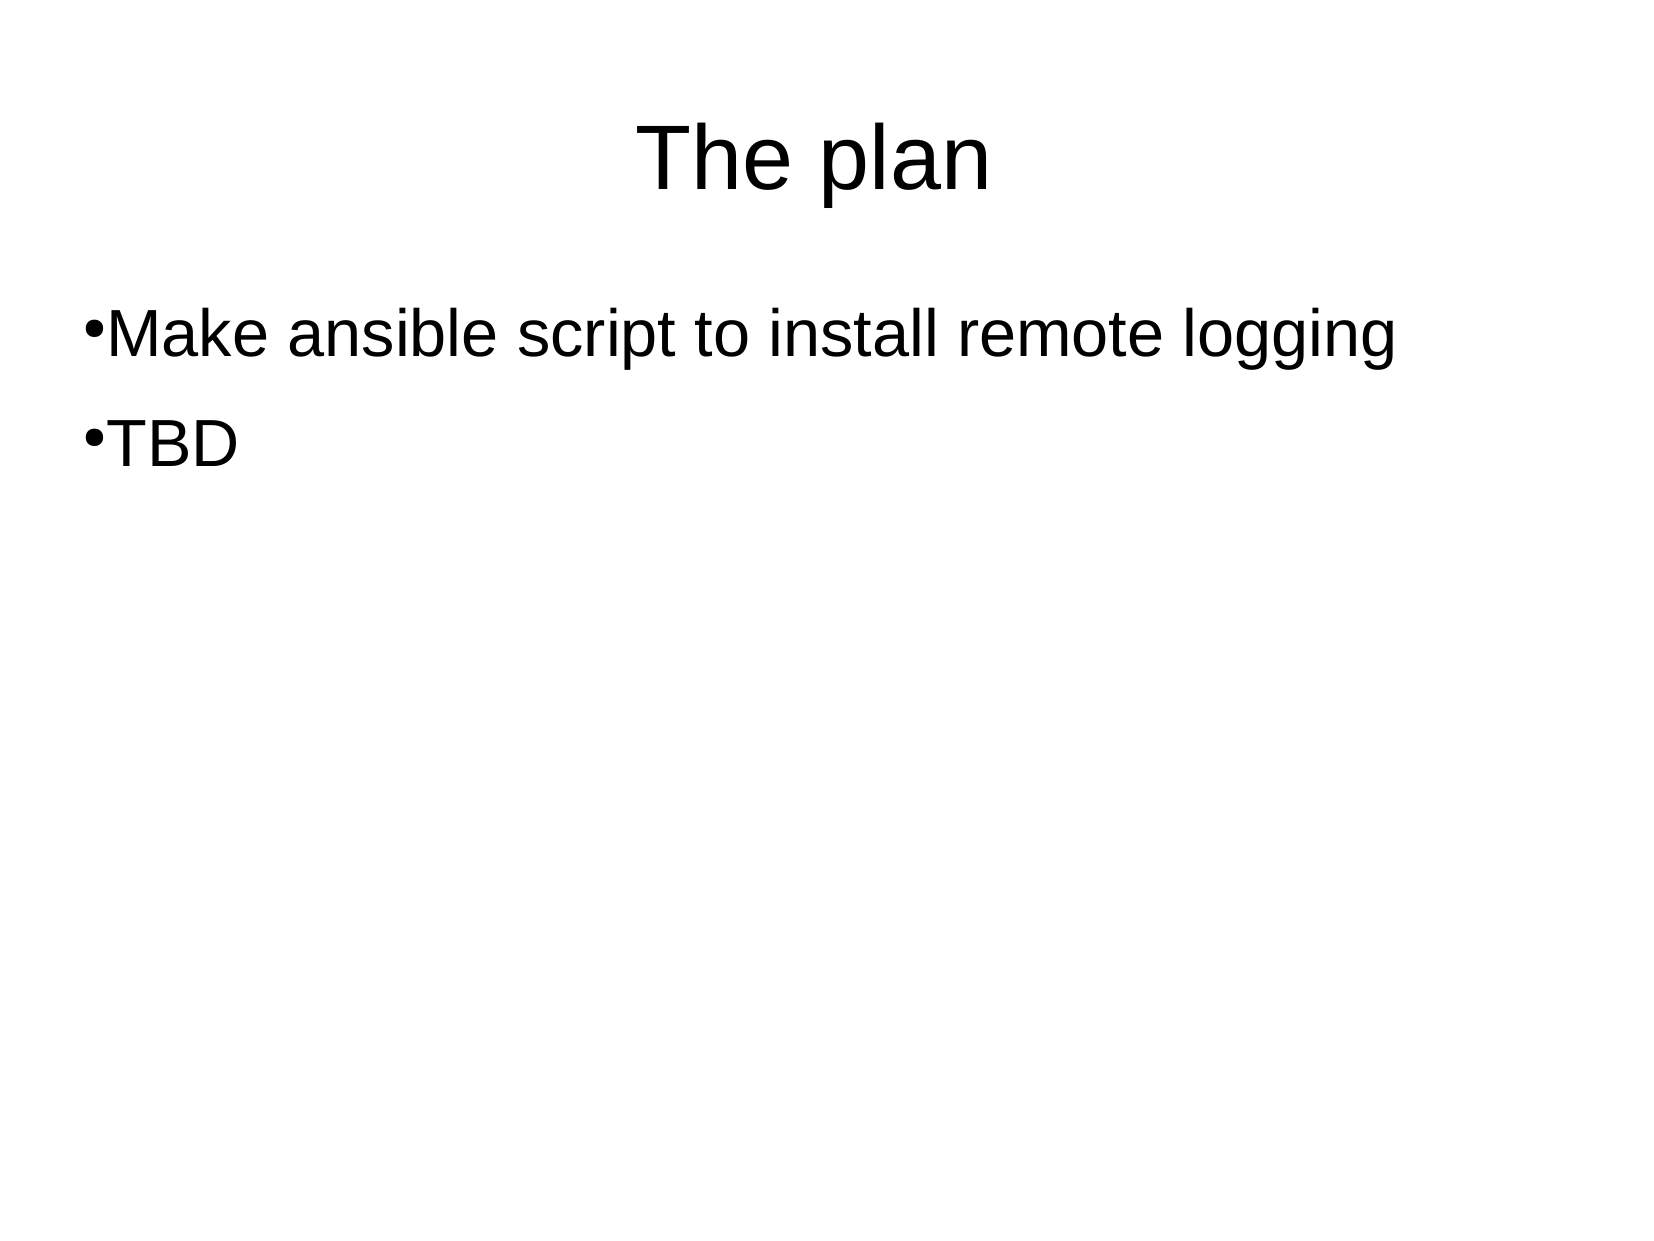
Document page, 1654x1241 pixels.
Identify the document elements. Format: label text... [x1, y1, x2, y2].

list Make ansible script to install remote logging TBD [82, 290, 1571, 1010]
title The plan [82, 49, 1571, 257]
